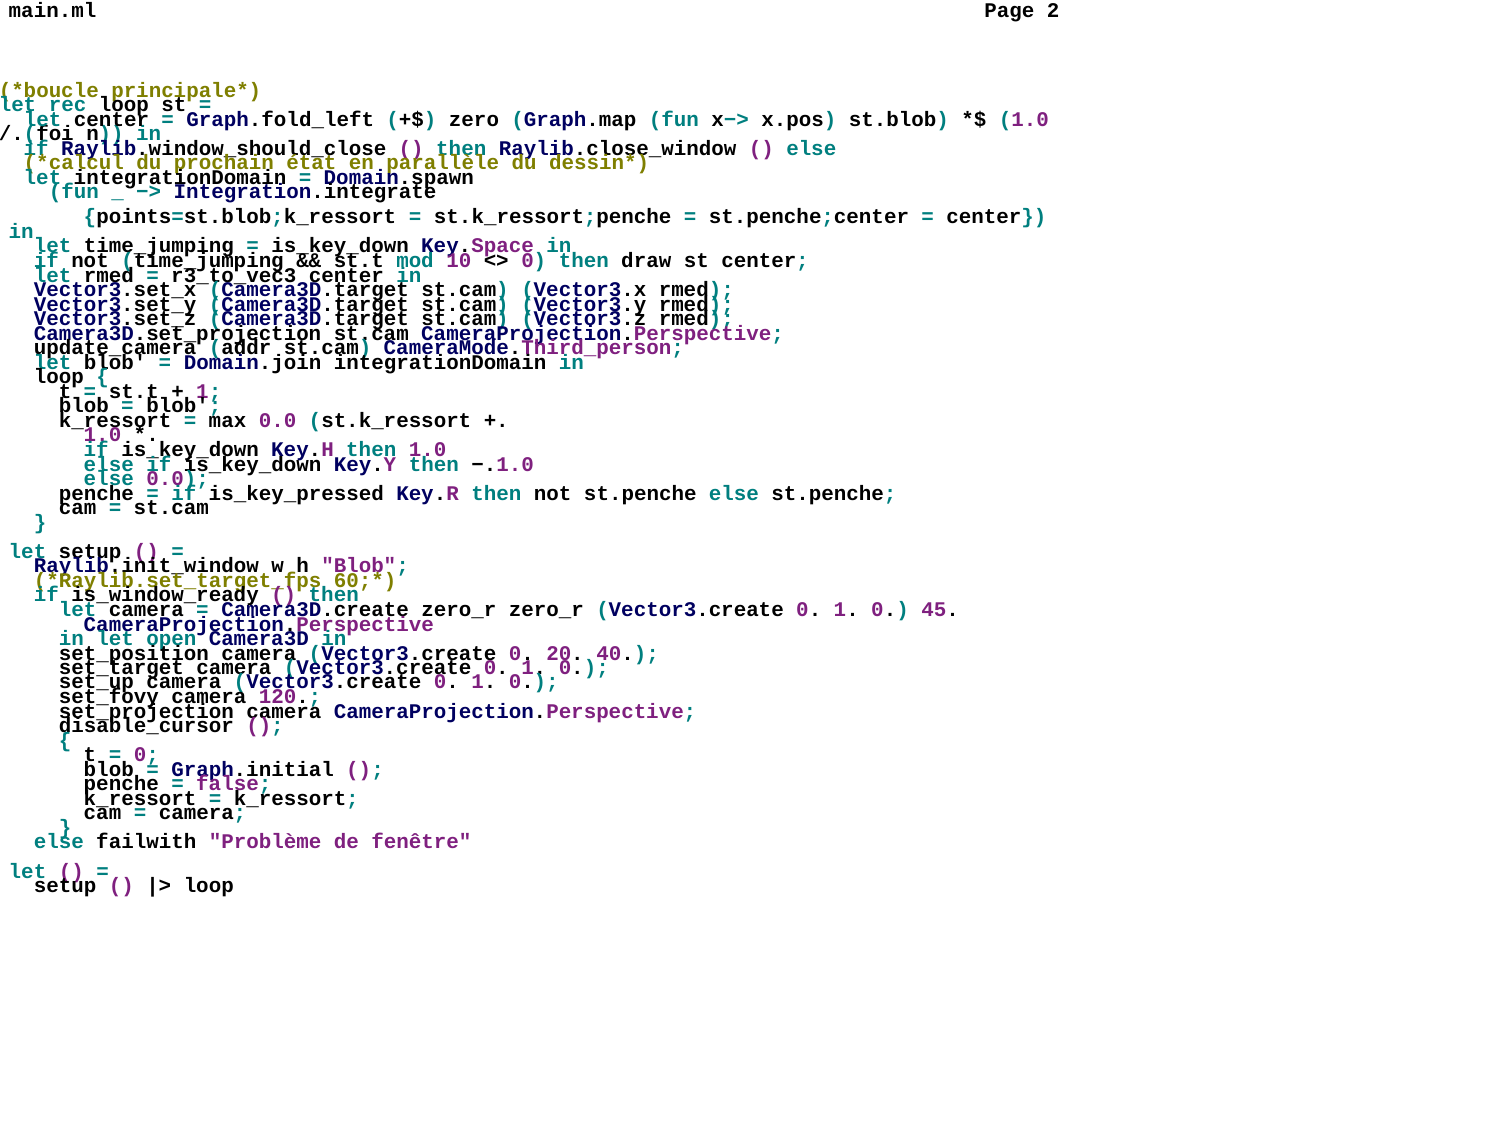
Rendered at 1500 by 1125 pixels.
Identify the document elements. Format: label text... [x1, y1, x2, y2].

text_box cam = st.cam [8, 497, 327, 526]
text_box { [8, 729, 103, 744]
text_box Vector3.set_y (Camera3D.target st.cam) (Vector3.y rmed); [8, 293, 1093, 308]
text_box Vector3.set_x (Camera3D.target st.cam) (Vector3.x rmed); [8, 279, 1093, 293]
text_box loop { [8, 366, 159, 381]
text_box Vector3.set_z (Camera3D.target st.cam) (Vector3.z rmed); [8, 308, 1093, 322]
text_box cam = camera; [8, 802, 365, 831]
text_box let setup () = [8, 541, 271, 555]
text_box } [8, 817, 103, 831]
text_box (*Raylib.set_target_fps 60;*) [8, 570, 589, 599]
text_box t = st.t + 1; [8, 381, 327, 395]
text_box blob = blob'; [8, 395, 327, 410]
text_box else 0.0); [8, 468, 308, 482]
text_box if Raylib.window_should_close () then Raylib.close_window () else [0, 138, 1270, 167]
text_box else if is_key_down Key.Y then −.1.0 [8, 453, 813, 482]
text_box let camera = Camera3D.create zero_r zero_r (Vector3.create 0. 1. 0.) 45. [8, 599, 1448, 628]
text_box k_ressort = k_ressort; [8, 788, 533, 817]
text_box Raylib.init_window w h "Blob"; [8, 555, 607, 584]
text_box if is_key_down Key.H then 1.0 [8, 439, 664, 453]
text_box CameraProjection.Perspective [8, 613, 664, 642]
text_box if is_window_ready () then [8, 584, 533, 599]
text_box } [8, 511, 65, 540]
text_box 1.0 *. [8, 424, 234, 439]
text_box set_position camera (Vector3.create 0. 20. 40.); [8, 642, 981, 671]
text_box in let open Camera3D in [8, 628, 514, 642]
text_box {points=st.blob;k_ressort = st.k_ressort;penche = st.penche;center = center}) [8, 206, 1500, 235]
text_box disable_cursor (); [8, 715, 421, 744]
text_box let center = Graph.fold_left (+$) zero (Graph.map (fun x−> x.pos) st.blob) *$ (1.0 [0, 108, 1083, 137]
text_box set_fovy camera 120.; [8, 686, 477, 700]
text_box let () = [8, 860, 159, 875]
text_box update_camera (addr st.cam) CameraMode.Third_person; [8, 337, 1019, 366]
text_box penche = false; [8, 773, 402, 788]
text_box set_target camera (Vector3.create 0. 1. 0.); [8, 657, 907, 686]
text_box let rec loop st = [0, 94, 317, 108]
text_box set_projection camera CameraProjection.Perspective; [8, 700, 1037, 729]
text_box let integrationDomain = Domain.spawn [0, 167, 728, 196]
text_box k_ressort = max 0.0 (st.k_ressort +. [8, 410, 776, 439]
text_box setup () |> loop [8, 875, 346, 904]
text_box (*boucle principale*) [0, 79, 392, 108]
text_box let rmed = r3_to_vec3 center in [8, 264, 626, 279]
text_box blob = Graph.initial (); [8, 759, 570, 788]
text_box else failwith "Problème de fenêtre" [8, 831, 701, 860]
text_box t = 0; [8, 744, 234, 759]
text_box if not (time_jumping && st.t mod 10 <> 0) then draw st center; [8, 250, 1206, 279]
text_box (*calcul du prochain état en parallèle du dessin*) [0, 152, 971, 181]
text_box main.ml Page 2 [8, 0, 1500, 29]
text_box set_up camera (Vector3.create 0. 1. 0.); [8, 671, 832, 700]
text_box in [8, 221, 47, 235]
text_box (fun _ −> Integration.integrate [0, 181, 672, 210]
text_box penche = if is_key_pressed Key.R then not st.penche else st.penche; [8, 482, 1337, 511]
text_box let time_jumping = is_key_down Key.Space in [8, 235, 850, 250]
text_box Camera3D.set_projection st.cam CameraProjection.Perspective; [8, 322, 1168, 352]
text_box let blob' = Domain.join integrationDomain in [8, 352, 869, 381]
